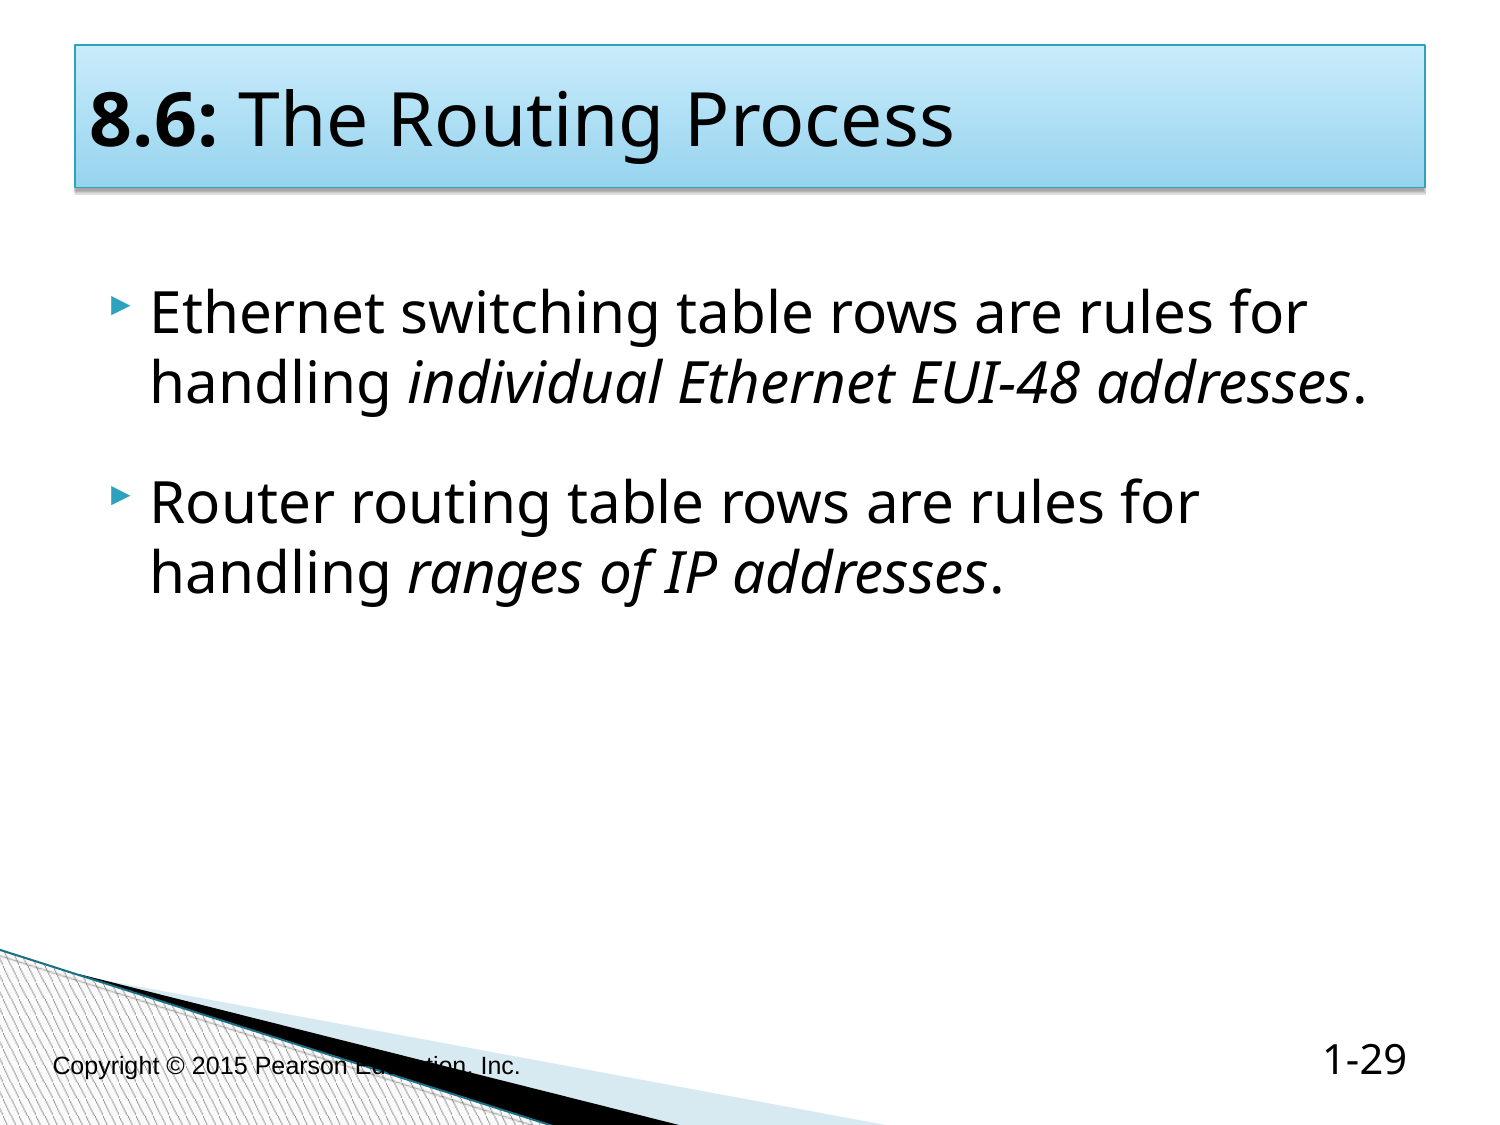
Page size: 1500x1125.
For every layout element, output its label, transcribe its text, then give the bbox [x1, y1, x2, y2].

title 8.6: The Routing Process [75, 45, 1425, 188]
picture [0, 952, 543, 1125]
slide_number 1-<number> [1287, 1037, 1423, 1098]
list Ethernet switching table rows are rules for handling individual Ethernet EUI-48 addresses. Router routing table rows are rules for handling ranges of IP addresses. [75, 267, 1425, 975]
footer Copyright © 2015 Pearson Education, Inc. [37, 1040, 550, 1088]
